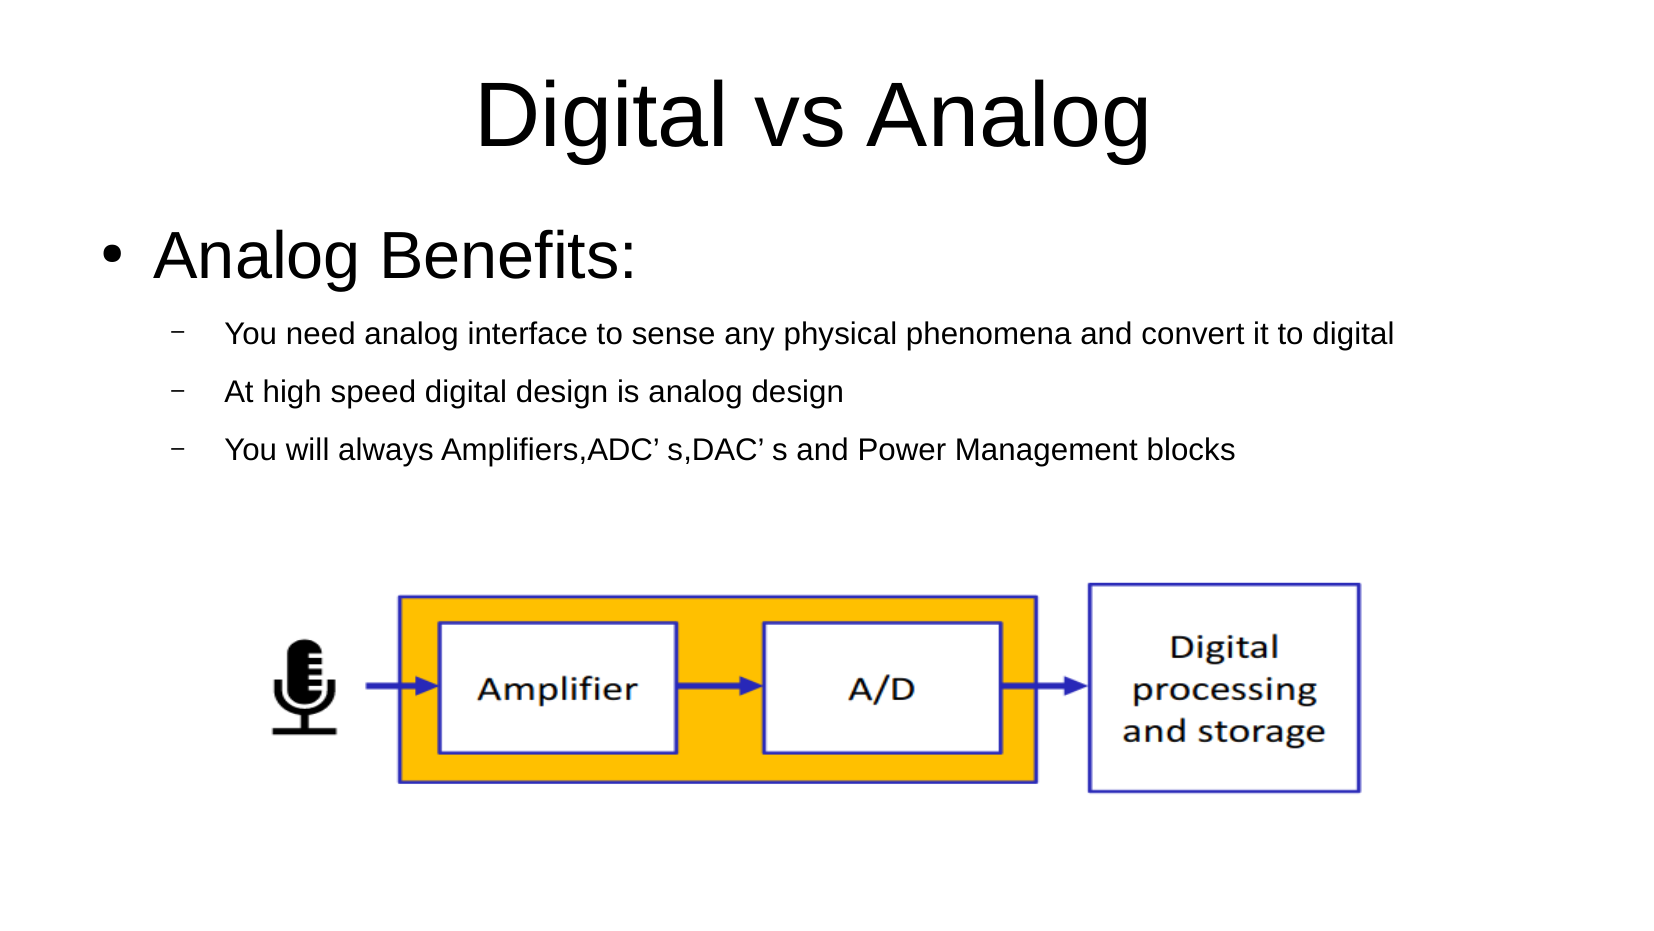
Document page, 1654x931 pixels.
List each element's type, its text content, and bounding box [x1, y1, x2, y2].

picture [206, 513, 1448, 841]
title Digital vs Analog [82, 37, 1571, 193]
list Analog Benefits: You need analog interface to sense any physical phenomena and convert it to digital At high speed digital design is analog design You will always Amplifiers,ADC’ s,DAC’ s and Power Management blocks [82, 217, 1571, 758]
